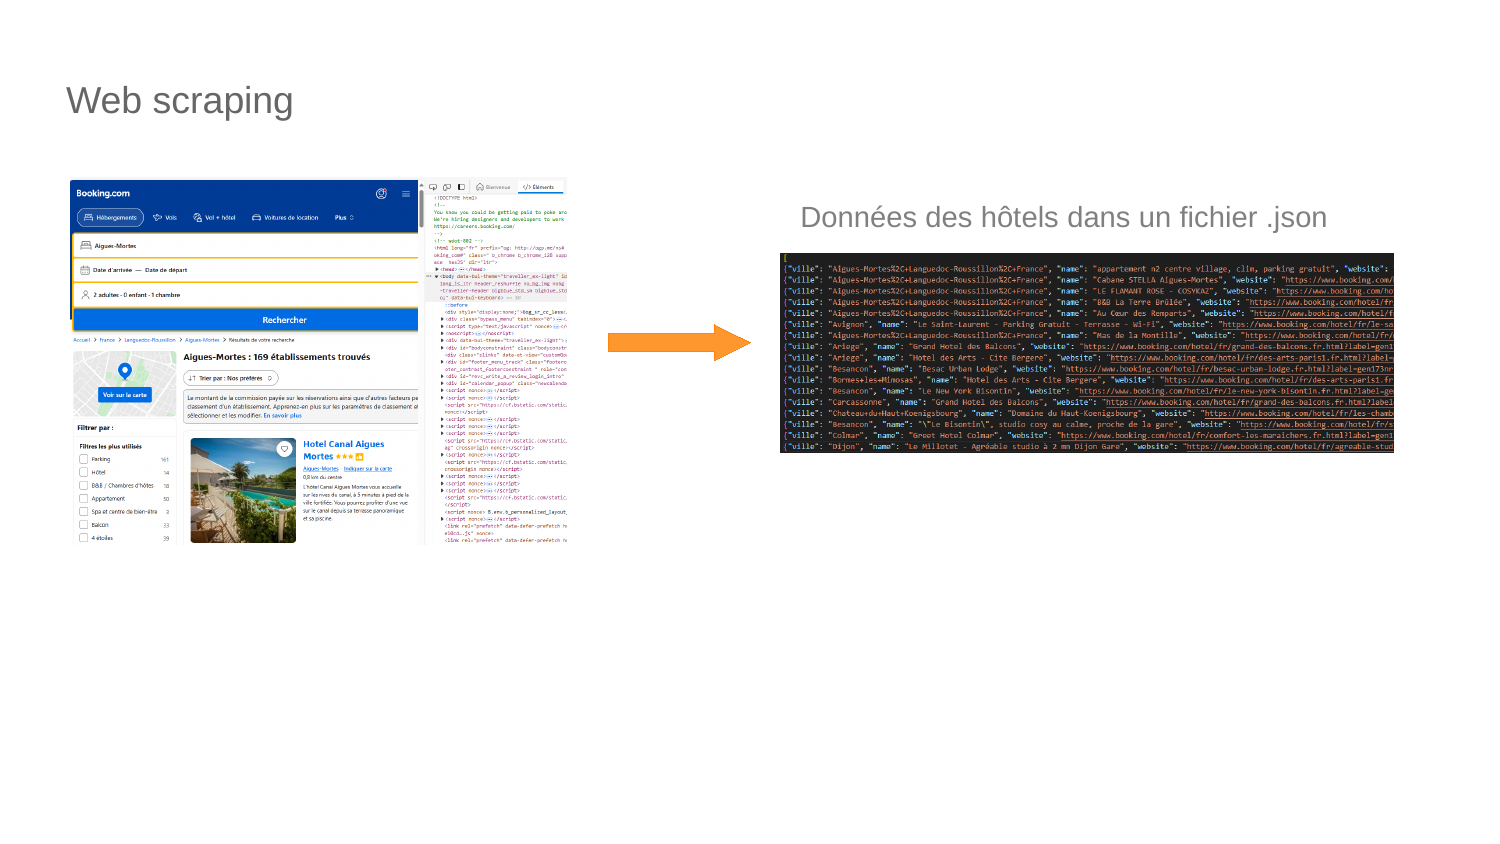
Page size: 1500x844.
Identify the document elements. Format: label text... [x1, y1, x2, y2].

text_box [608, 324, 751, 361]
picture [70, 177, 567, 546]
picture [780, 253, 1394, 453]
title Données des hôtels dans un fichier .json [785, 183, 1365, 278]
title Web scraping [51, 61, 438, 156]
